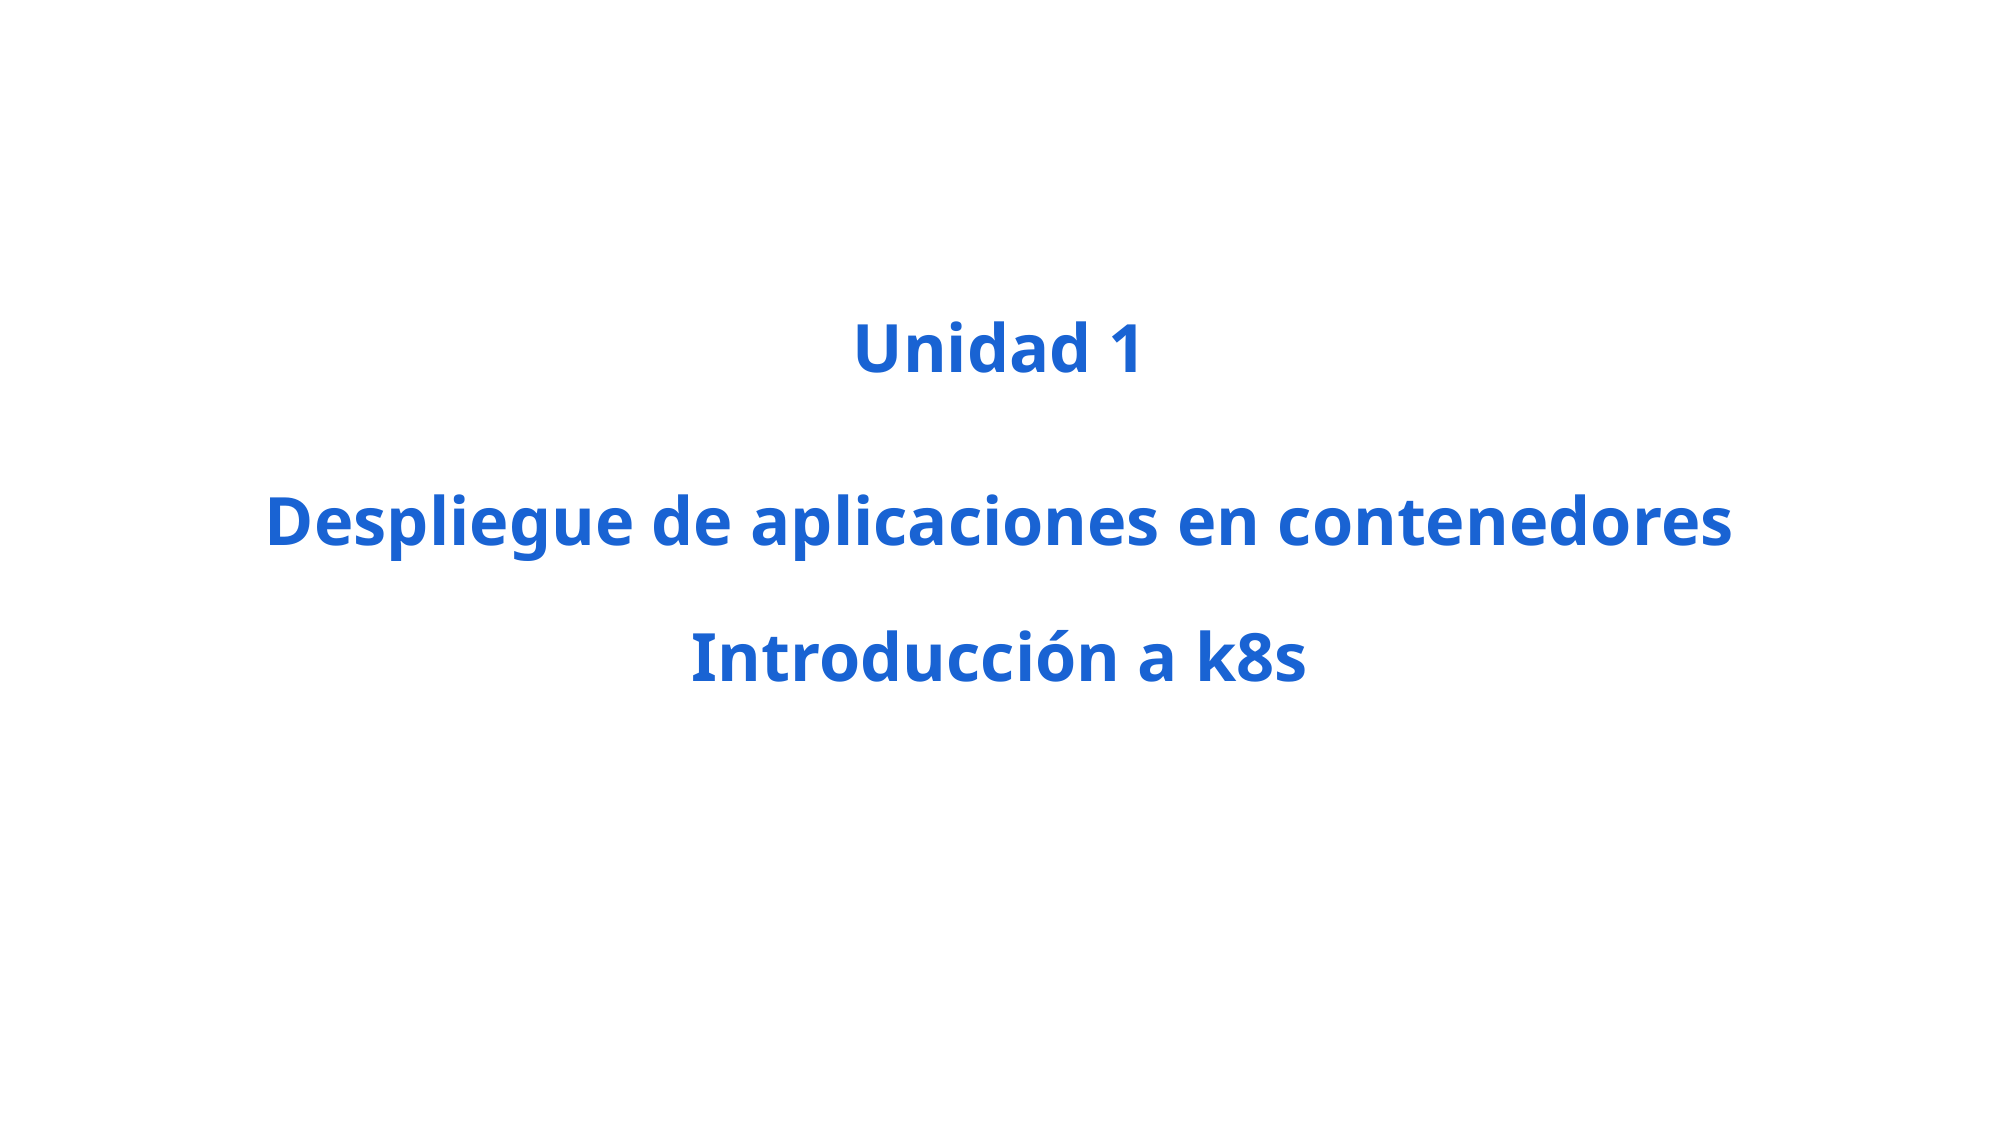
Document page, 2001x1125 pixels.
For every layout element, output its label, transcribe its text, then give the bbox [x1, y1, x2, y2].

text_box Unidad 1 Despliegue de aplicaciones en contenedores Introducción a k8s [149, 248, 1851, 806]
